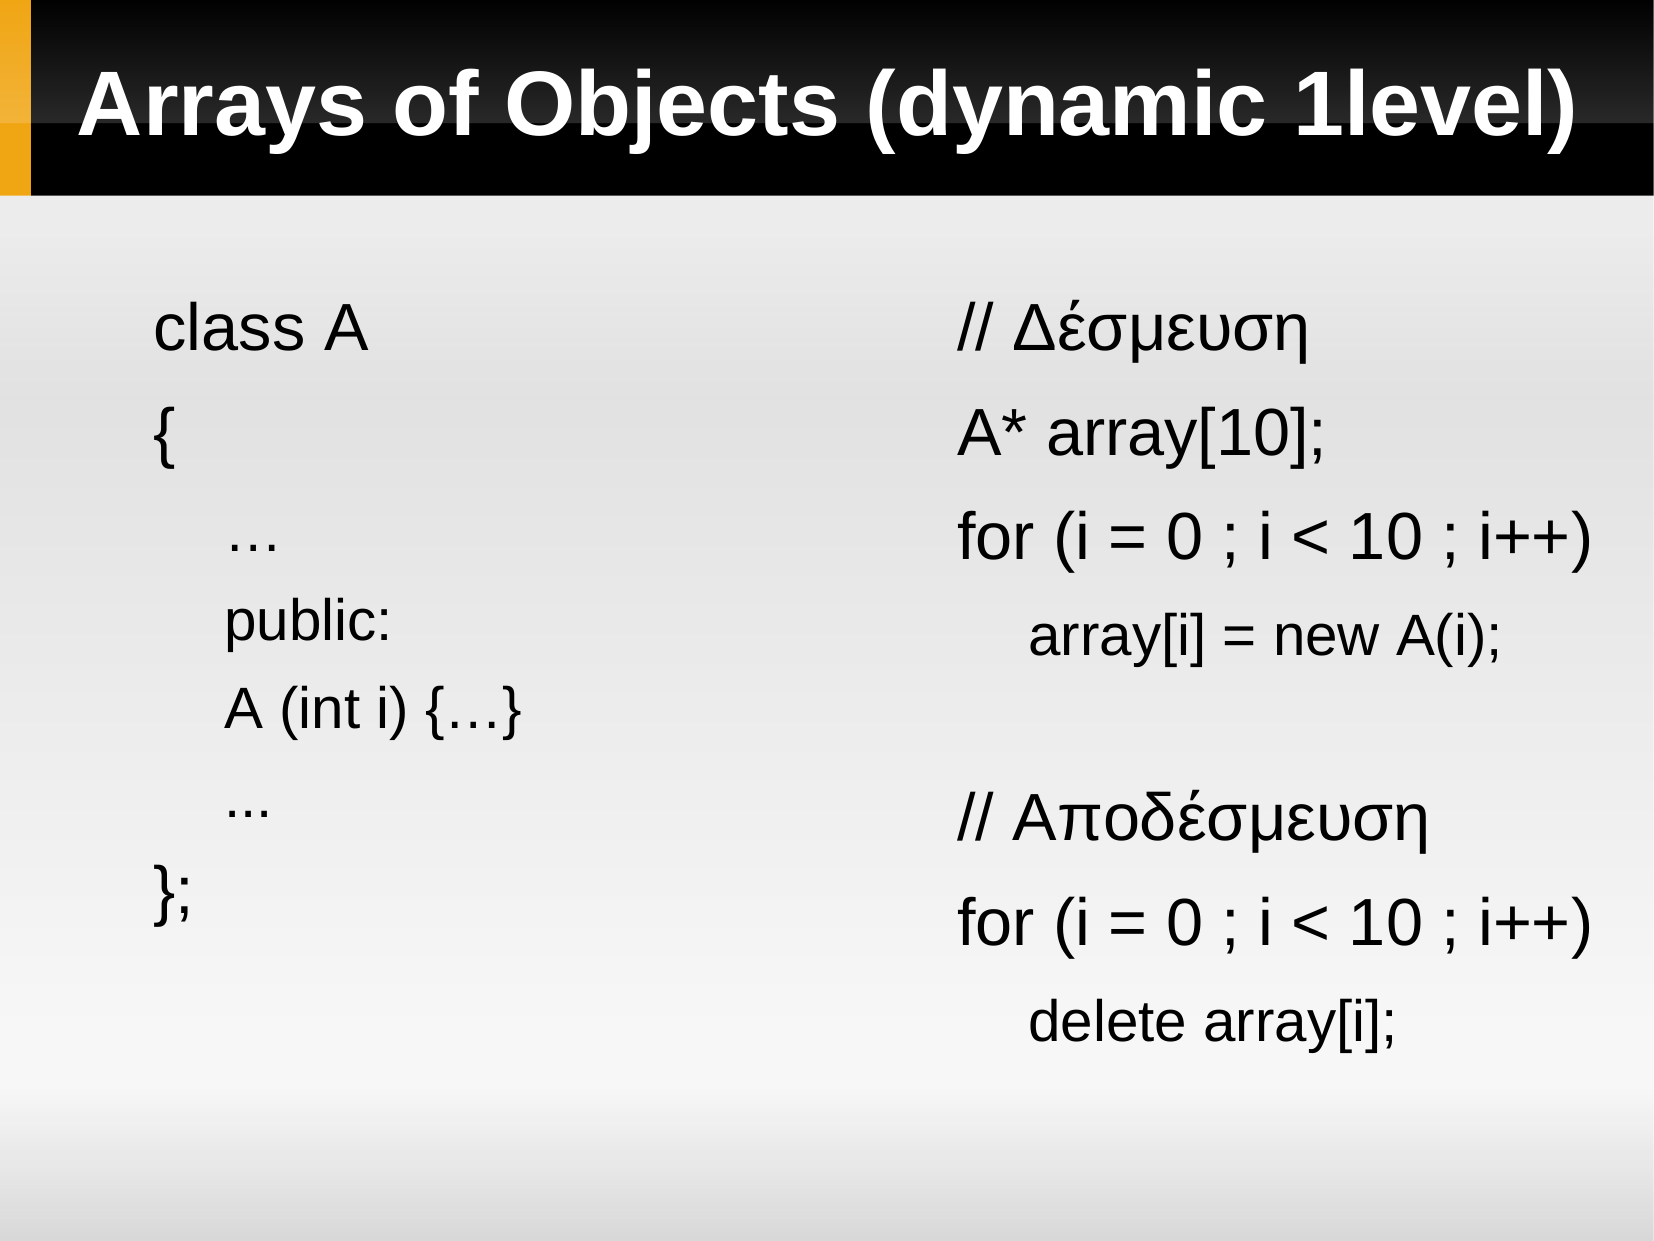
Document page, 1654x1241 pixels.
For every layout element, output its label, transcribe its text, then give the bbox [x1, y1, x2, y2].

picture [0, 0, 1654, 1241]
title Arrays of Objects (dynamic 1level) [76, 0, 1613, 208]
list // Δέσμευση A* array[10]; for (i = 0 ; i < 10 ; i++) array[i] = new A(i); // Αποδέσμευση for (i = 0 ; i < 10 ; i++) delete array[i]; [886, 290, 1613, 1153]
list class A { … public: A (int i) {…} ... }; [82, 290, 809, 1109]
